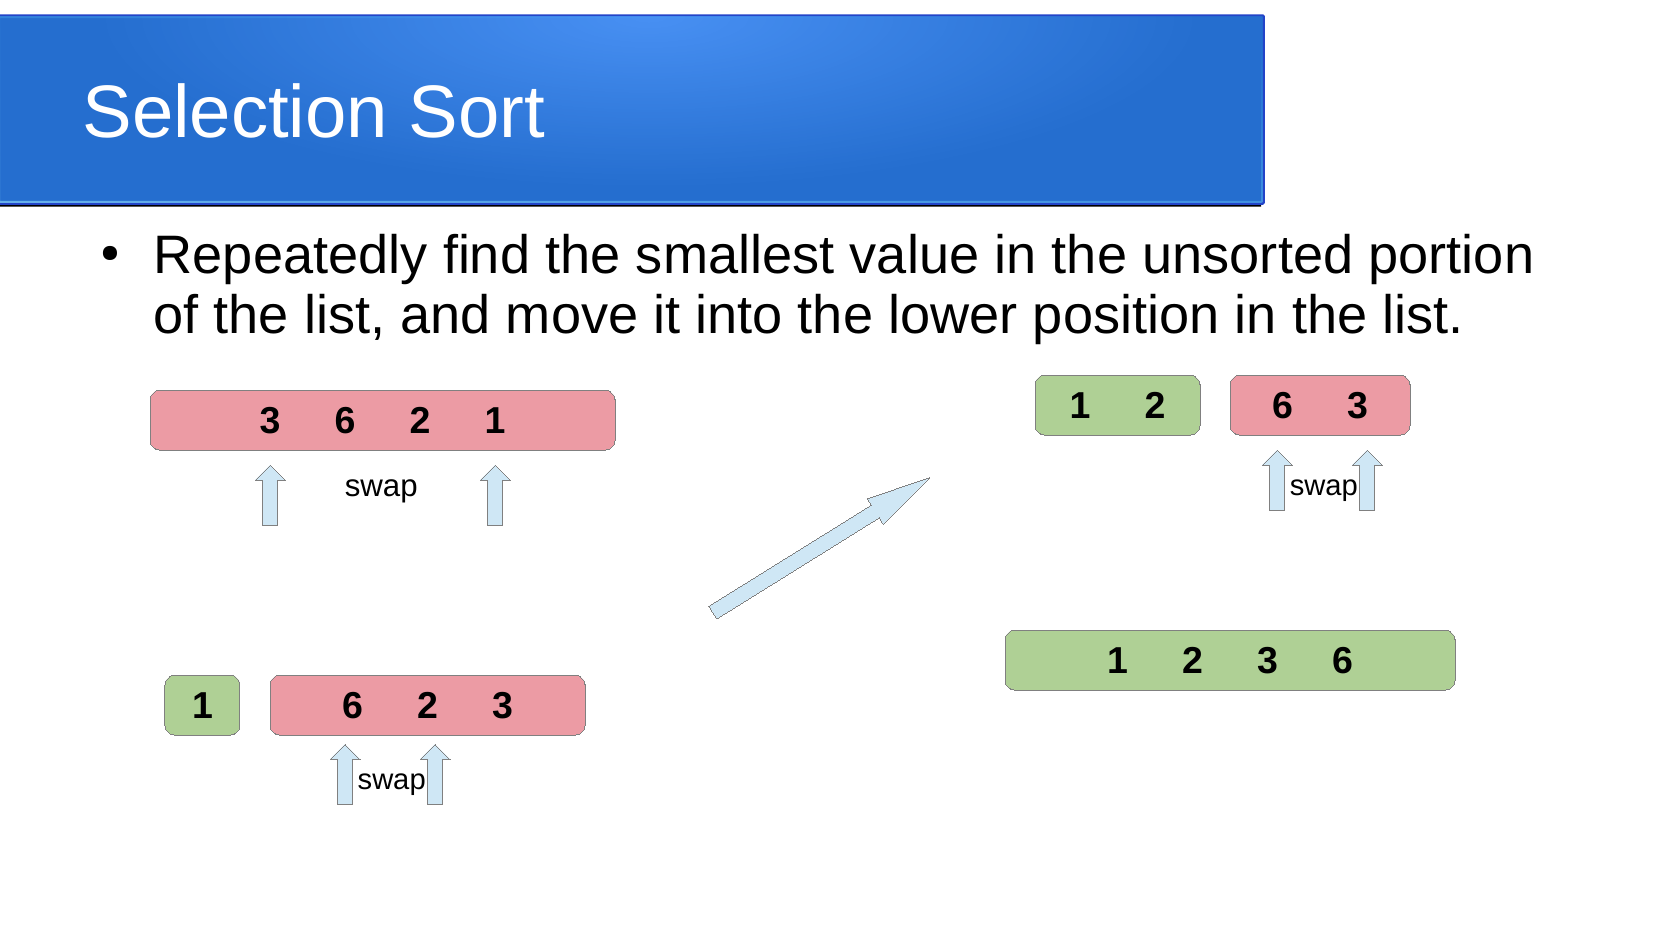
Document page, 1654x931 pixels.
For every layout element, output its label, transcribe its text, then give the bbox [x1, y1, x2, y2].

text_box 1 2 [1035, 375, 1201, 436]
text_box 1 2 3 6 [1005, 630, 1456, 691]
text_box [708, 477, 930, 619]
text_box swap [1275, 461, 1396, 510]
list Repeatedly find the smallest value in the unsorted portion of the list, and move it into the lower position in the list. [82, 224, 1571, 376]
text_box 1 [164, 675, 240, 736]
text_box [255, 465, 286, 526]
text_box [330, 744, 356, 805]
text_box 3 6 2 1 [150, 390, 616, 451]
text_box [1356, 450, 1379, 461]
title Selection Sort [82, 35, 1235, 189]
text_box 6 3 [1230, 375, 1411, 436]
text_box swap [330, 460, 451, 511]
text_box [1262, 450, 1289, 511]
text_box swap [342, 755, 463, 804]
text_box [480, 465, 511, 526]
text_box 6 2 3 [270, 675, 586, 736]
text_box [424, 744, 446, 755]
